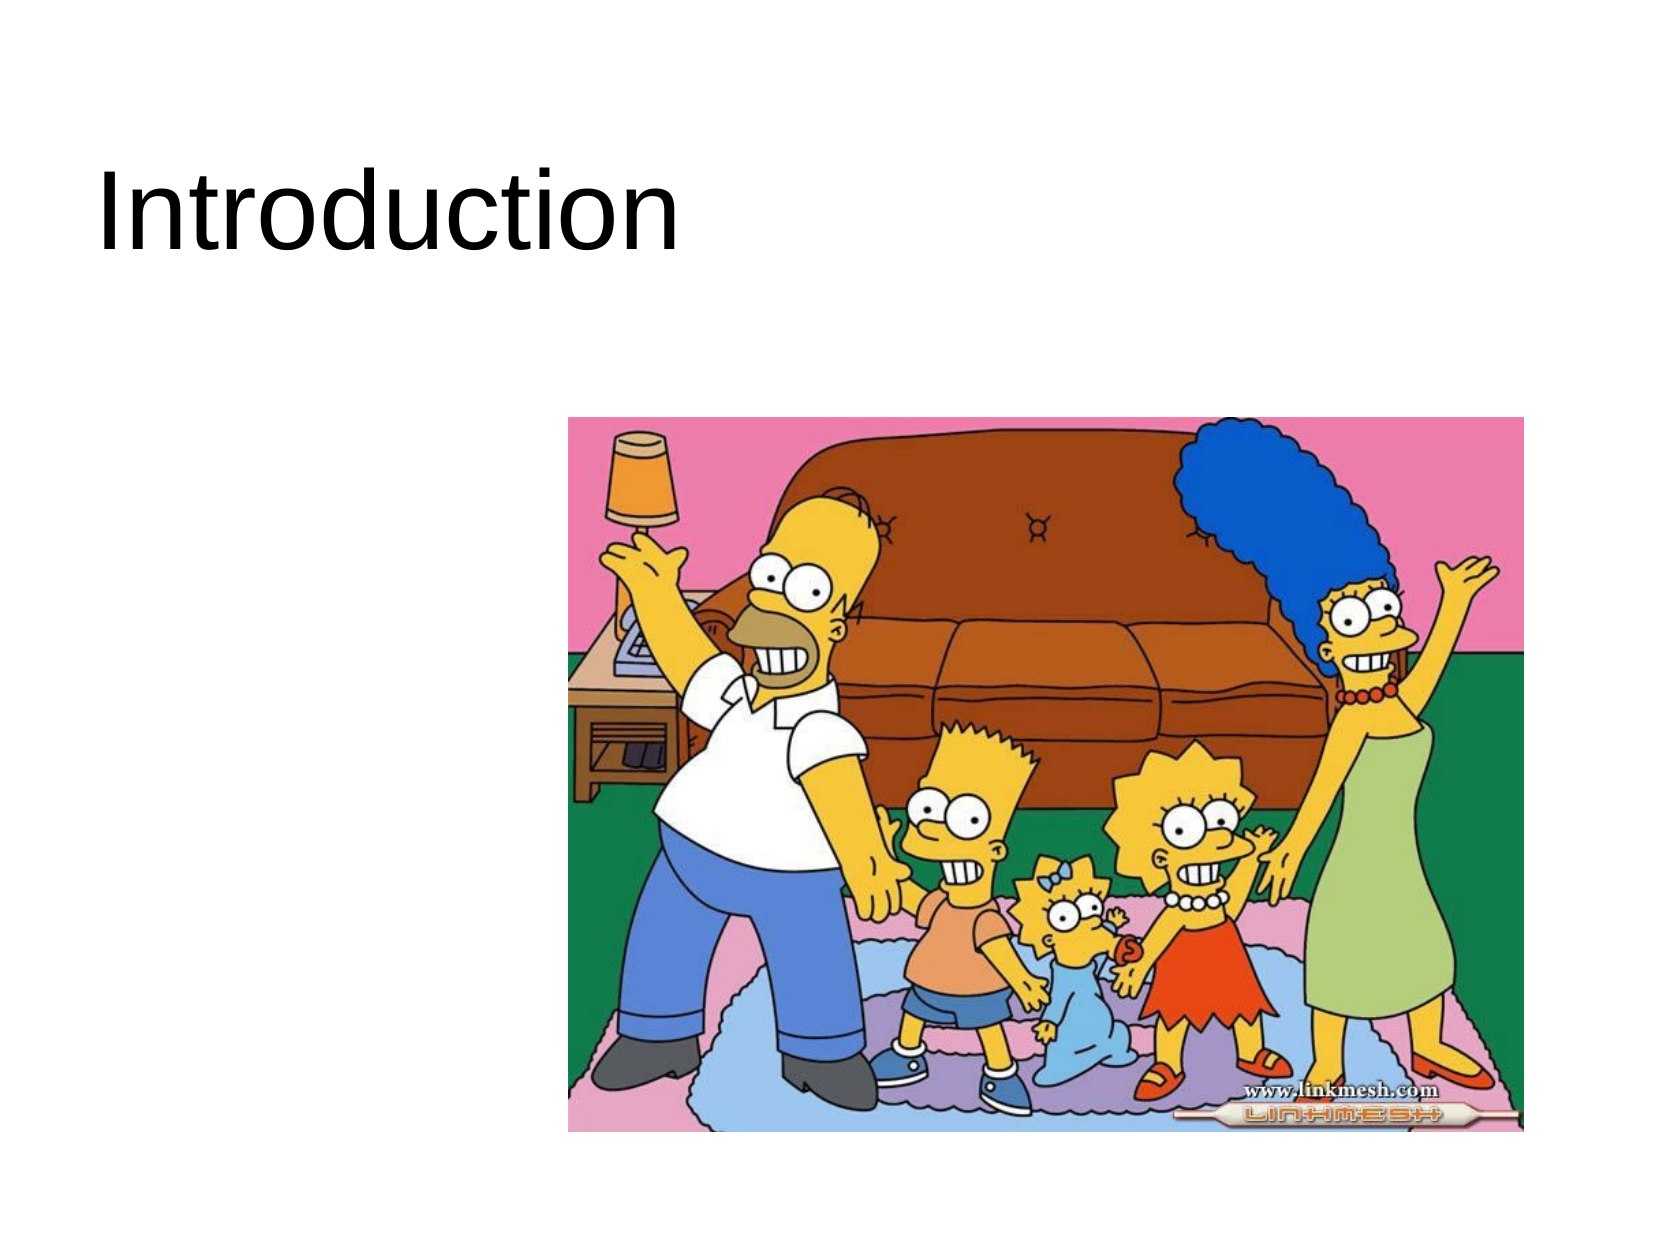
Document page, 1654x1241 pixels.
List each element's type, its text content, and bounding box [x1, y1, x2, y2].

subtitle Introduction [94, 114, 1087, 308]
picture [568, 417, 1524, 1132]
